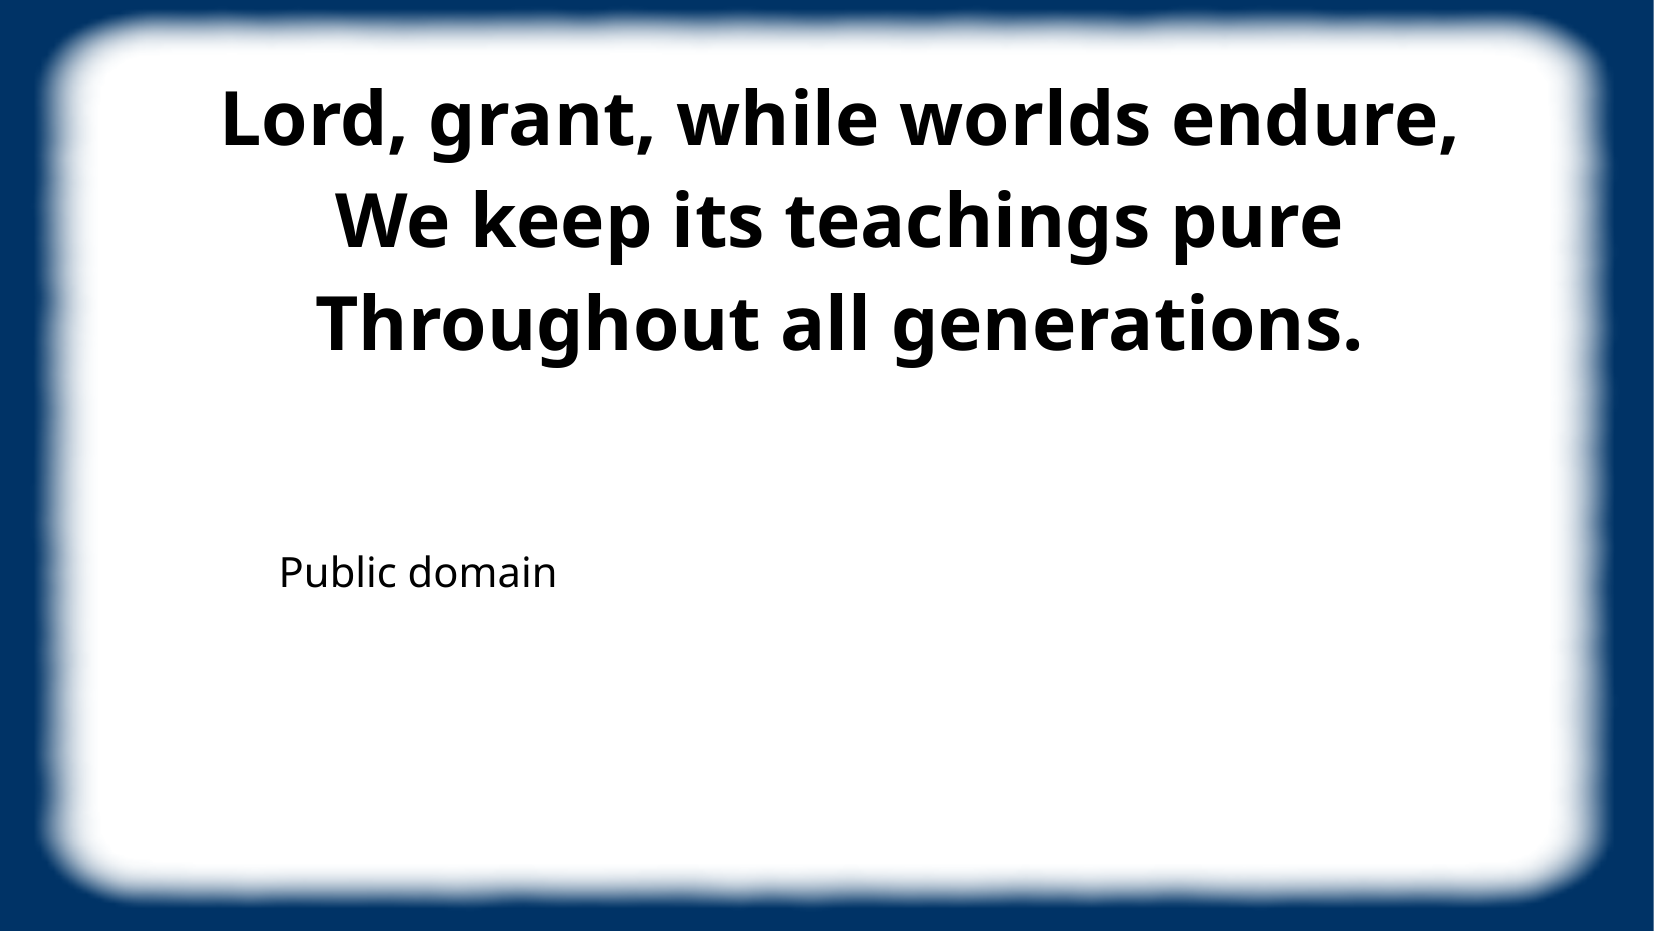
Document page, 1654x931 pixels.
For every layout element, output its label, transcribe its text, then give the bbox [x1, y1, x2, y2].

picture [0, 0, 1654, 931]
text_box Lord, grant, while worlds endure, We keep its teachings pure Throughout all generations. Public domain [135, 57, 1546, 595]
